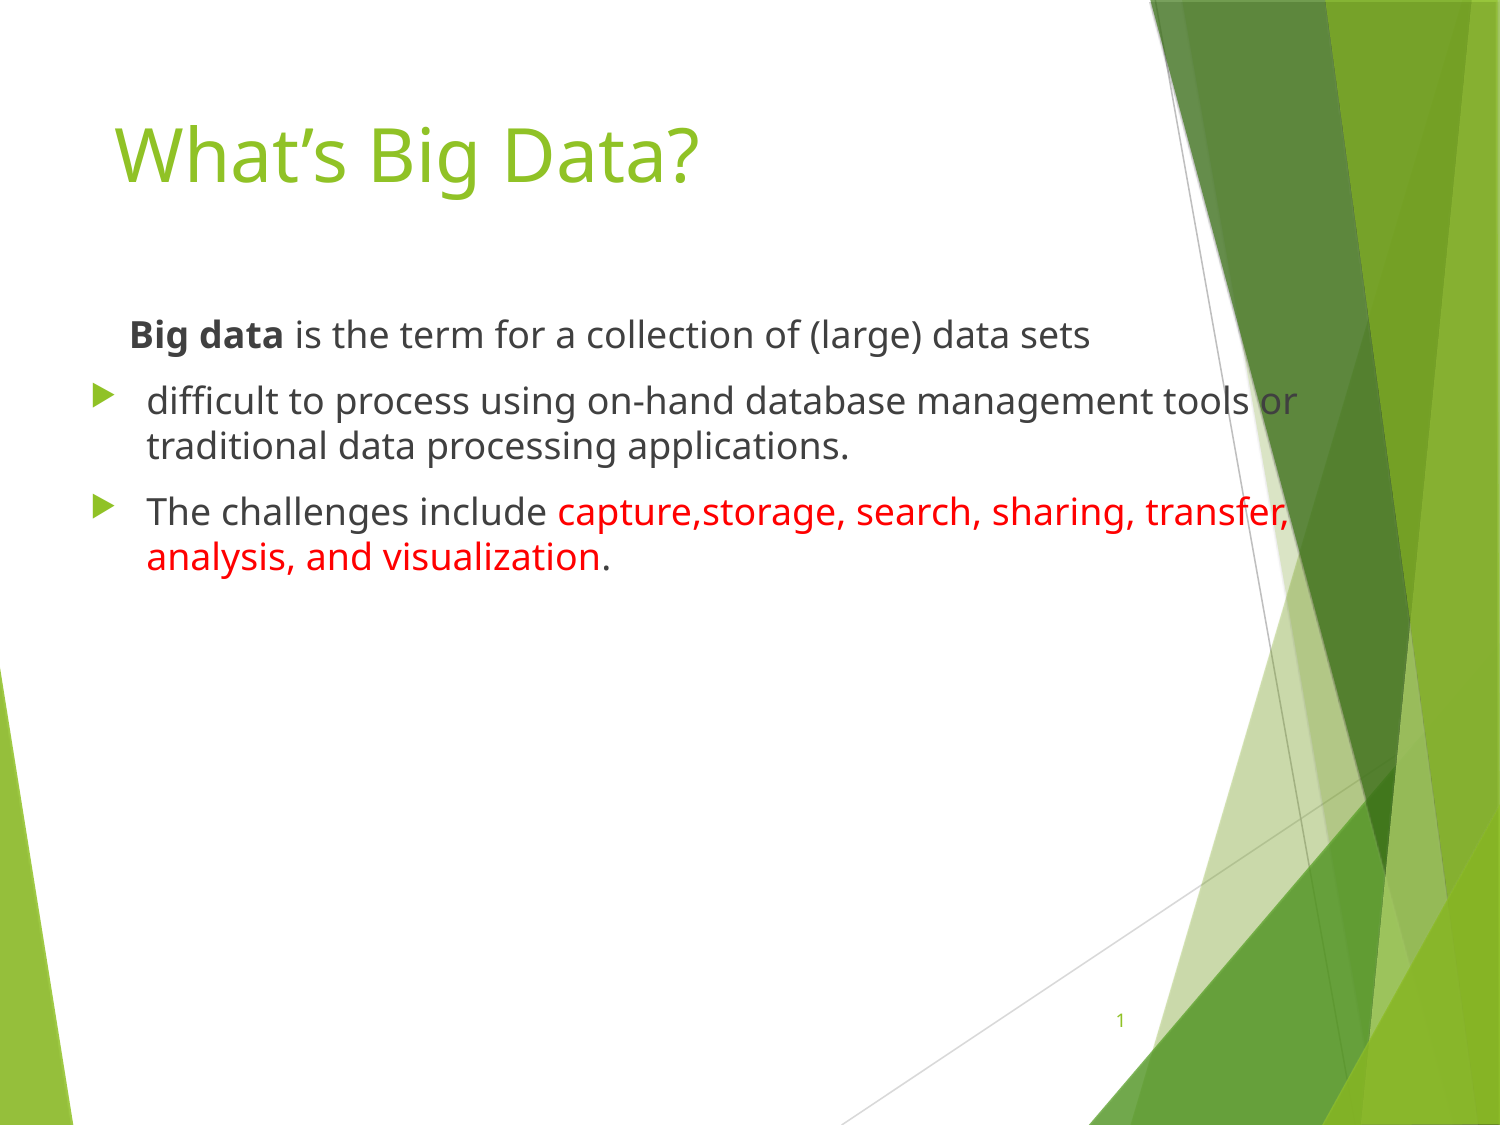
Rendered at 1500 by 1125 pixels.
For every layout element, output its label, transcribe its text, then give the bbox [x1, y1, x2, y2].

slide_number <number> [1057, 991, 1142, 1051]
title What’s Big Data? [99, 99, 1142, 237]
list Big data is the term for a collection of (large) data sets difficult to process using on-hand database management tools or traditional data processing applications. The challenges include capture,storage, search, sharing, transfer, analysis, and visualization. [75, 237, 1450, 1063]
